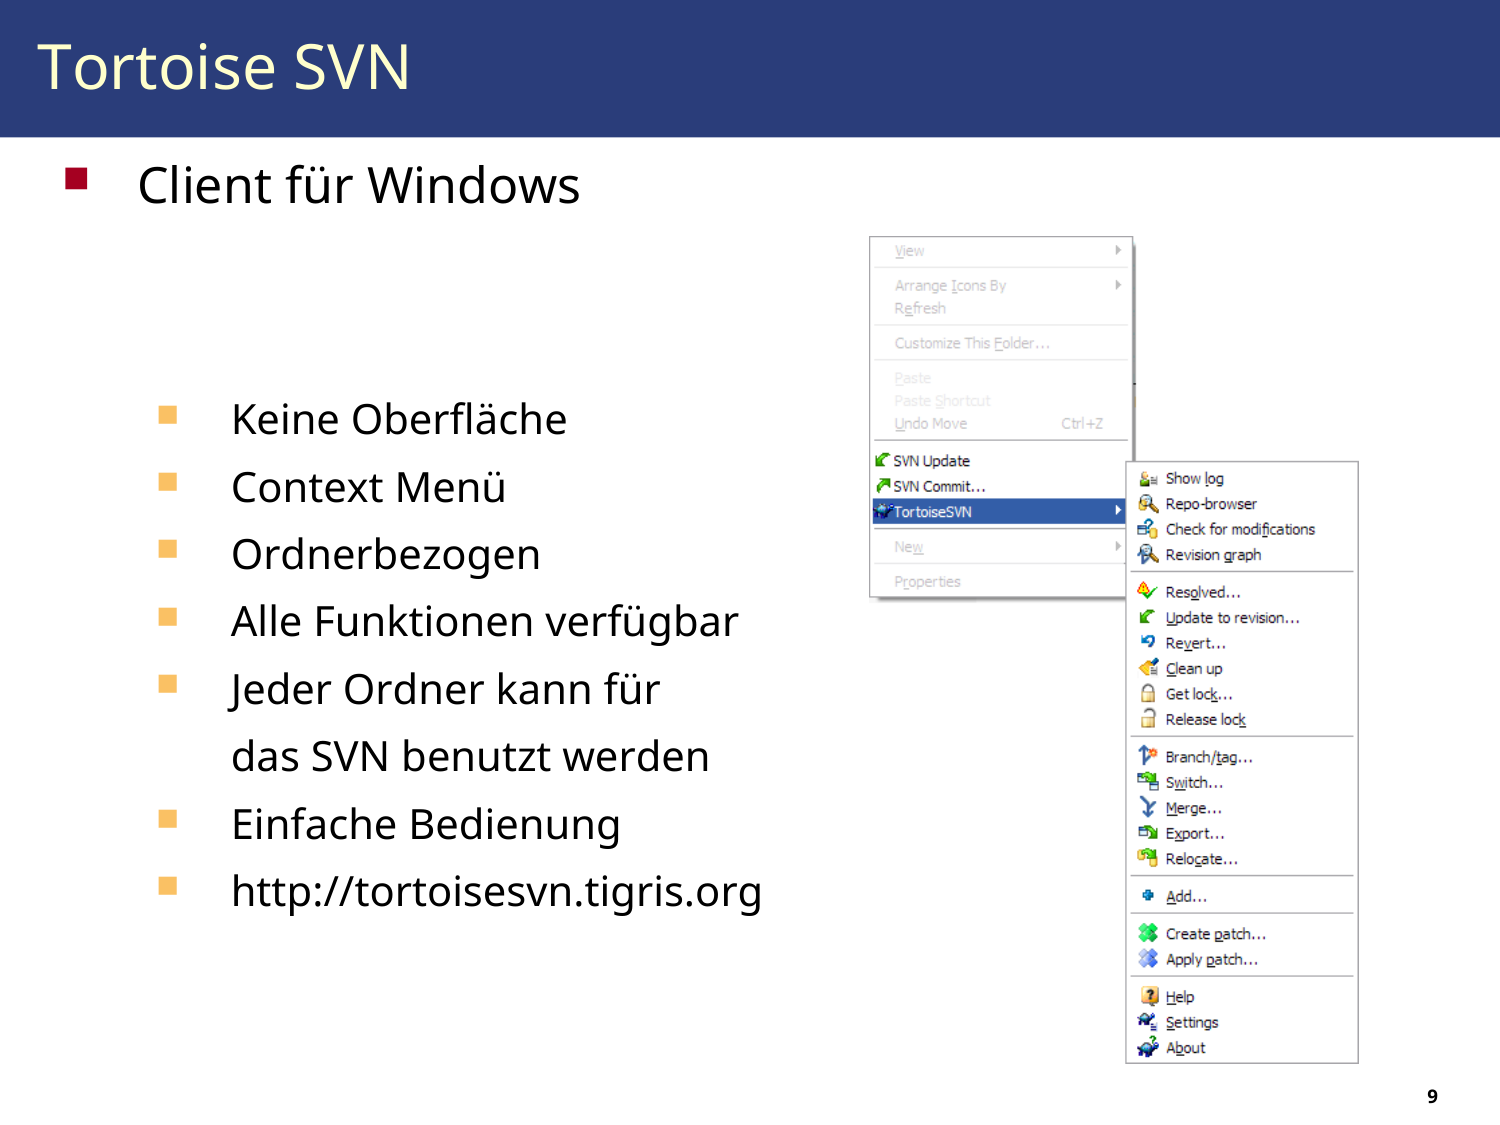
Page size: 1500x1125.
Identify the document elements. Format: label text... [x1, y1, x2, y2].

picture [869, 236, 1359, 1064]
list Client für Windows Keine Oberfläche Context Menü Ordnerbezogen Alle Funktionen verfügbar Jeder Ordner kann für das SVN benutzt werden Einfache Bedienung http://tortoisesvn.tigris.org [62, 149, 1450, 1073]
title Tortoise SVN [37, 22, 1476, 109]
